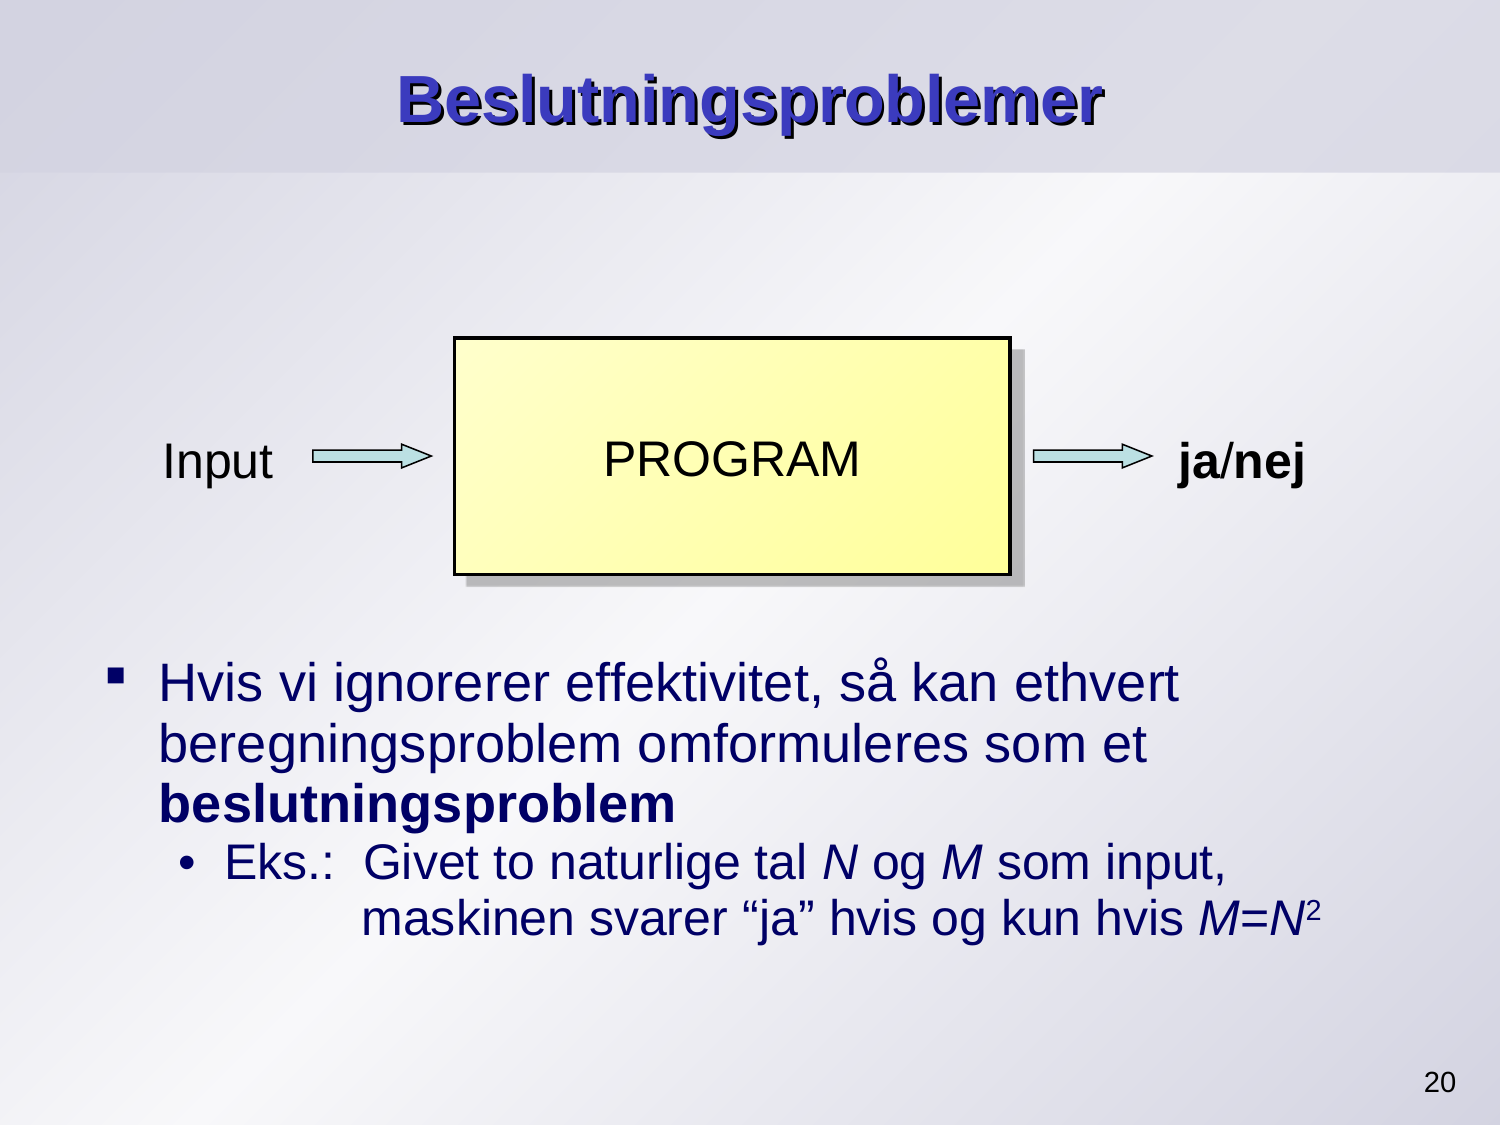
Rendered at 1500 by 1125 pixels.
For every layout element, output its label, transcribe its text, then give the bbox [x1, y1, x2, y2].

text_box PROGRAM [454, 338, 1010, 575]
text_box [1033, 444, 1152, 468]
text_box ja/nej [1163, 420, 1322, 497]
text_box [312, 444, 432, 468]
text_box Input [147, 420, 289, 497]
title Beslutningsproblemer [75, 24, 1426, 174]
list Hvis vi ignorerer effektivitet, så kan ethvert beregningsproblem omformuleres som et beslutningsproblem Eks.: Givet to naturlige tal N og M som input, maskinen svarer “ja” hvis og kun hvis M=N2 [88, 645, 1448, 1047]
